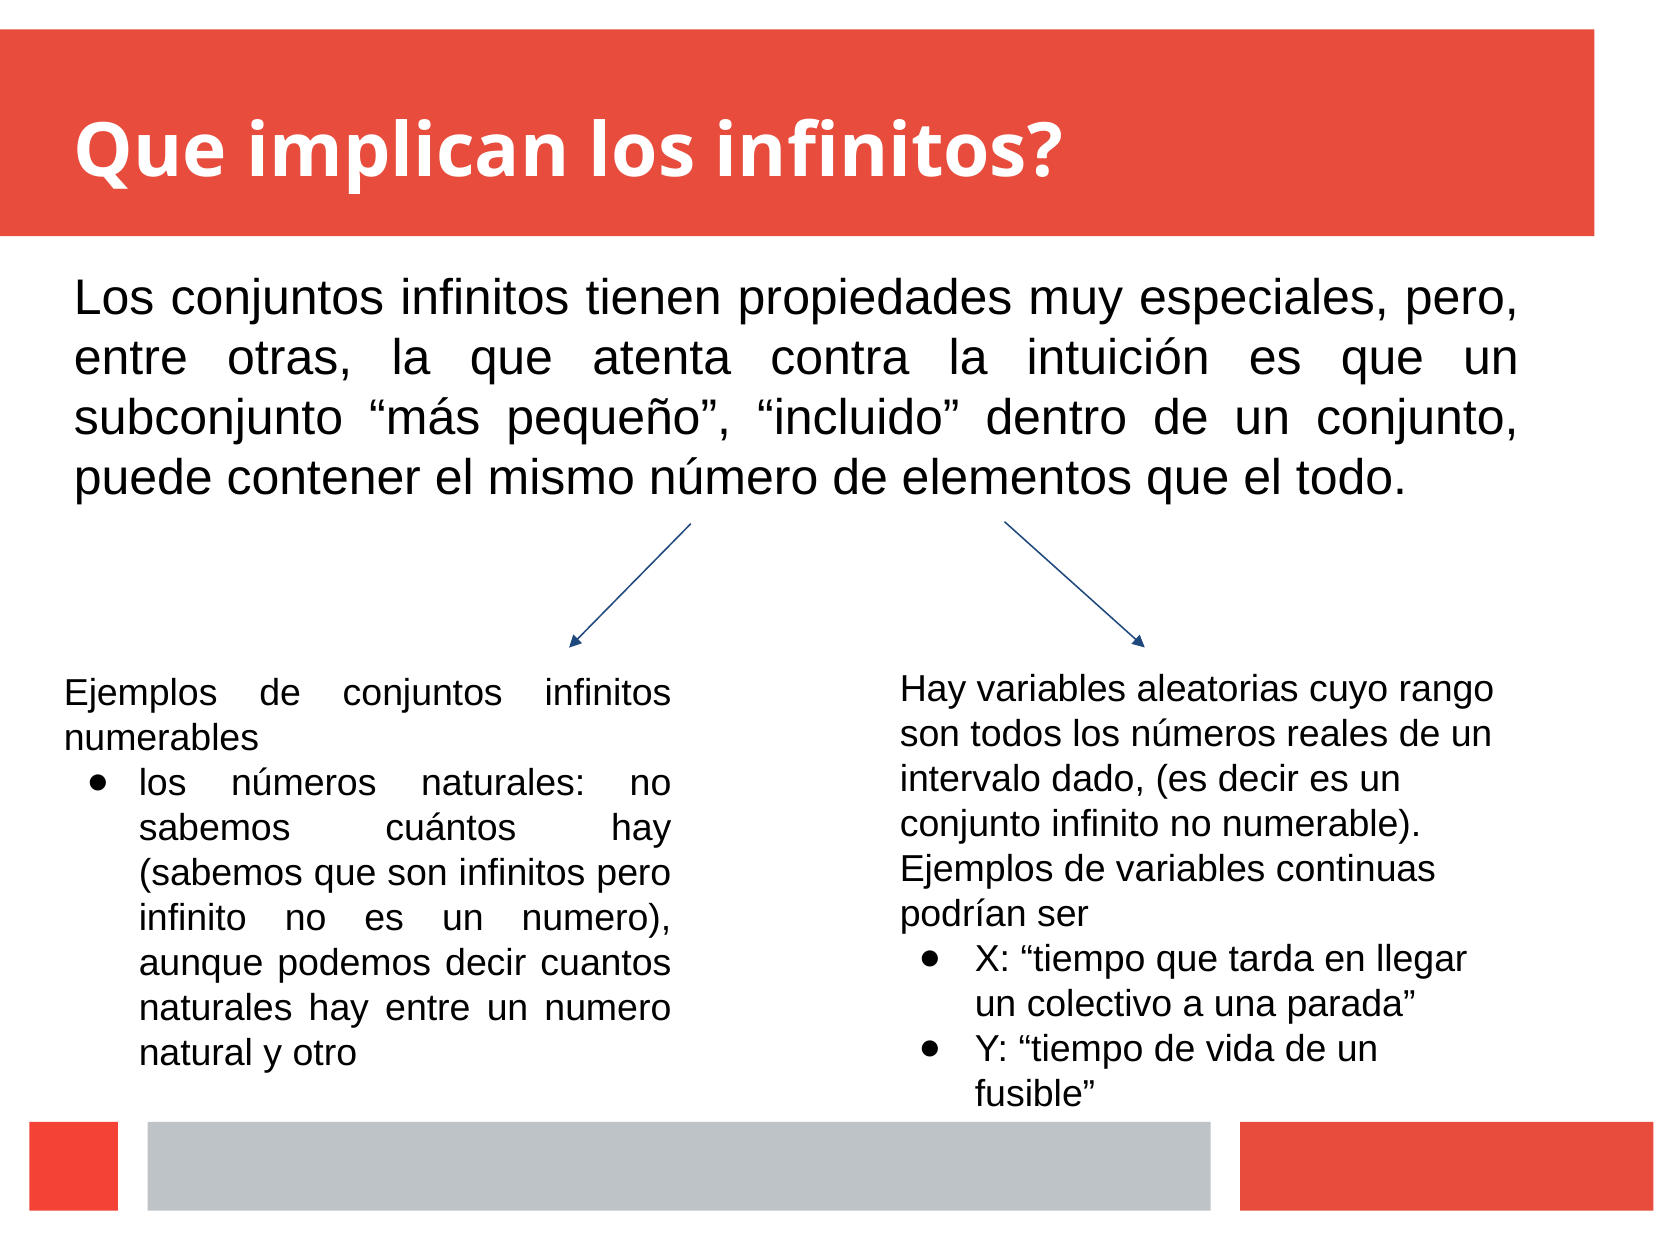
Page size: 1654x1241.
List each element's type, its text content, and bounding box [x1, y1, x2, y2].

list Los conjuntos infinitos tienen propiedades muy especiales, pero, entre otras, la que atenta contra la intuición es que un subconjunto “más pequeño”, “incluido” dentro de un conjunto, puede contener el mismo número de elementos que el todo. [59, 249, 1535, 460]
list Ejemplos de conjuntos infinitos numerables los números naturales: no sabemos cuántos hay (sabemos que son infinitos pero infinito no es un numero), aunque podemos decir cuantos naturales hay entre un numero natural y otro [48, 652, 687, 1110]
title Que implican los infinitos? [59, 59, 1595, 207]
text_box Hay variables aleatorias cuyo rango son todos los números reales de un intervalo dado, (es decir es un conjunto infinito no numerable). Ejemplos de variables continuas podrían ser X: “tiempo que tarda en llegar un colectivo a una parada” Y: “tiempo de vida de un fusible” [884, 648, 1523, 994]
list [918, 382, 1654, 749]
